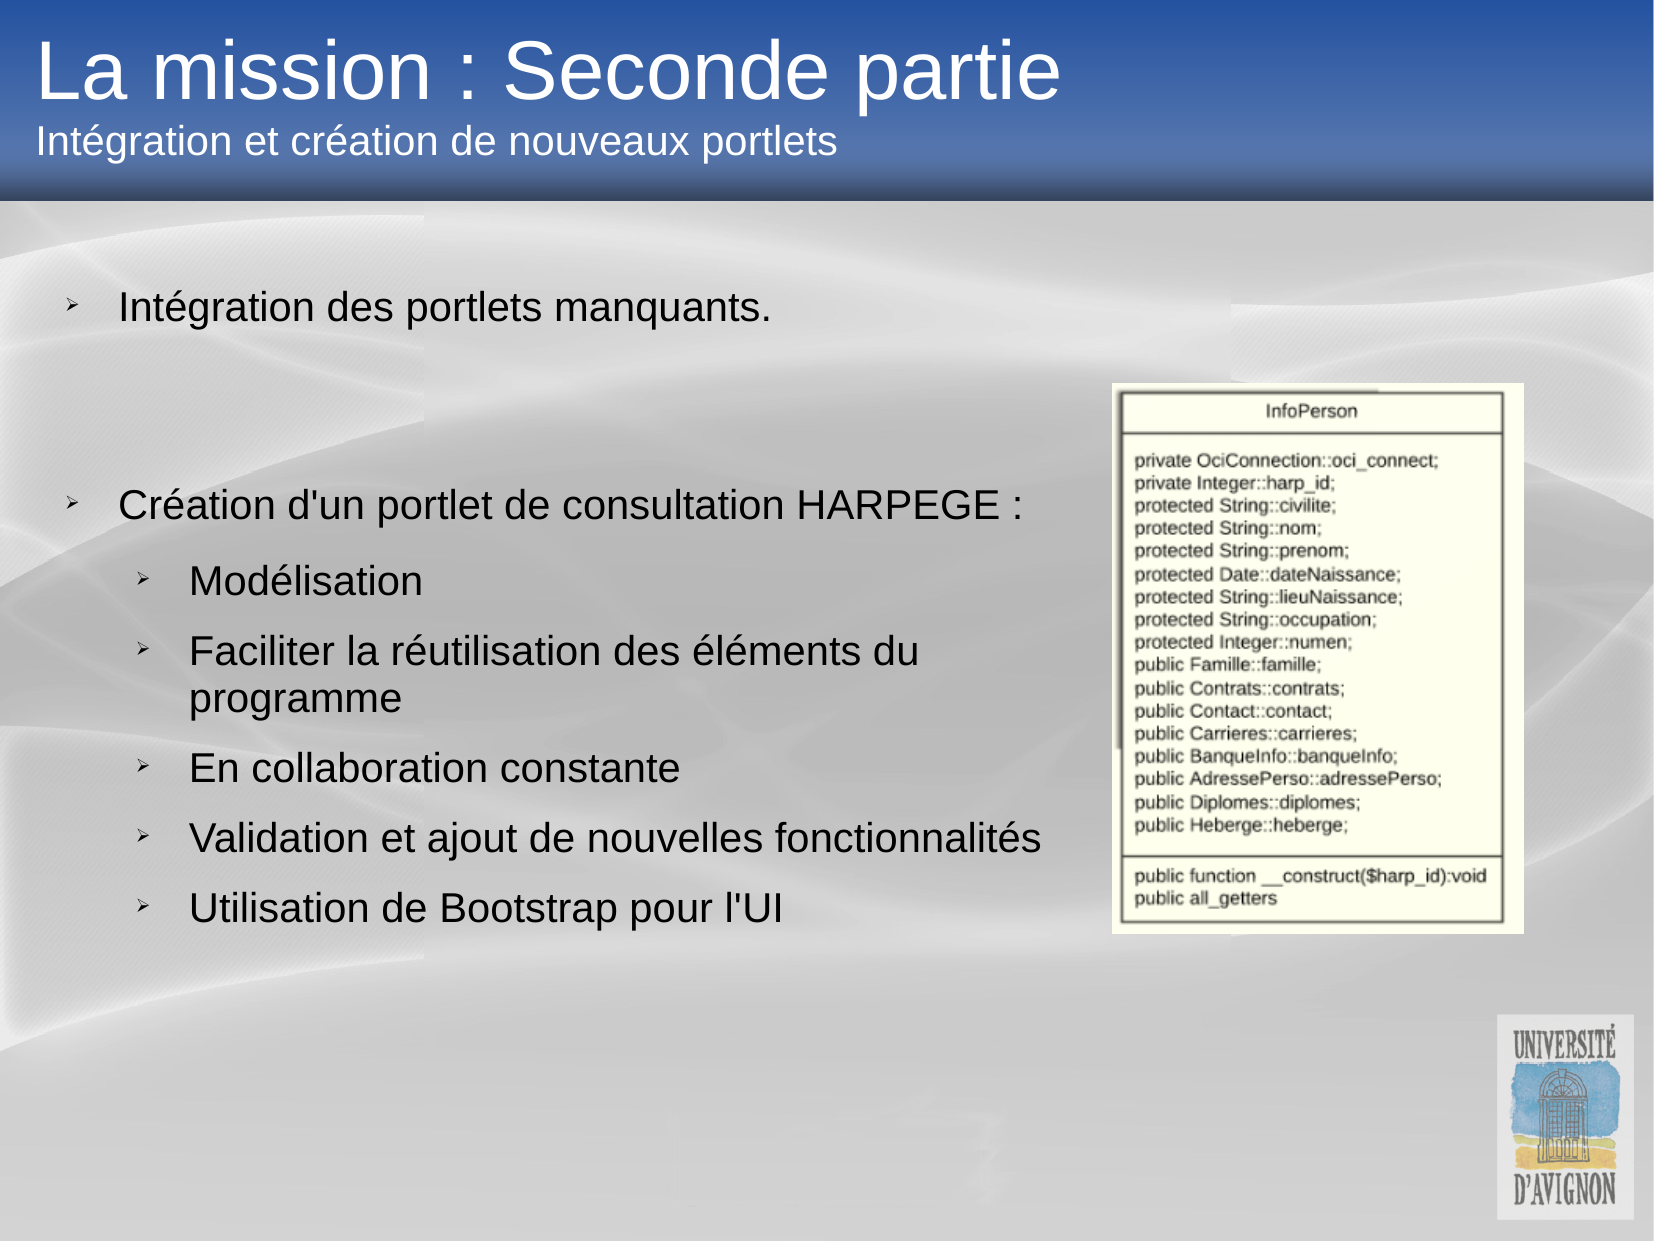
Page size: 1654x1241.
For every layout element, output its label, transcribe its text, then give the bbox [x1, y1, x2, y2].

picture [0, 0, 1654, 1241]
list Intégration des portlets manquants. Création d'un portlet de consultation HARPEGE : Modélisation Faciliter la réutilisation des éléments du programme En collaboration constante Validation et ajout de nouvelles fonctionnalités Utilisation de Bootstrap pour l'UI [47, 283, 1123, 1156]
title La mission : Seconde partie Intégration et création de nouveaux portlets [35, 0, 1498, 213]
